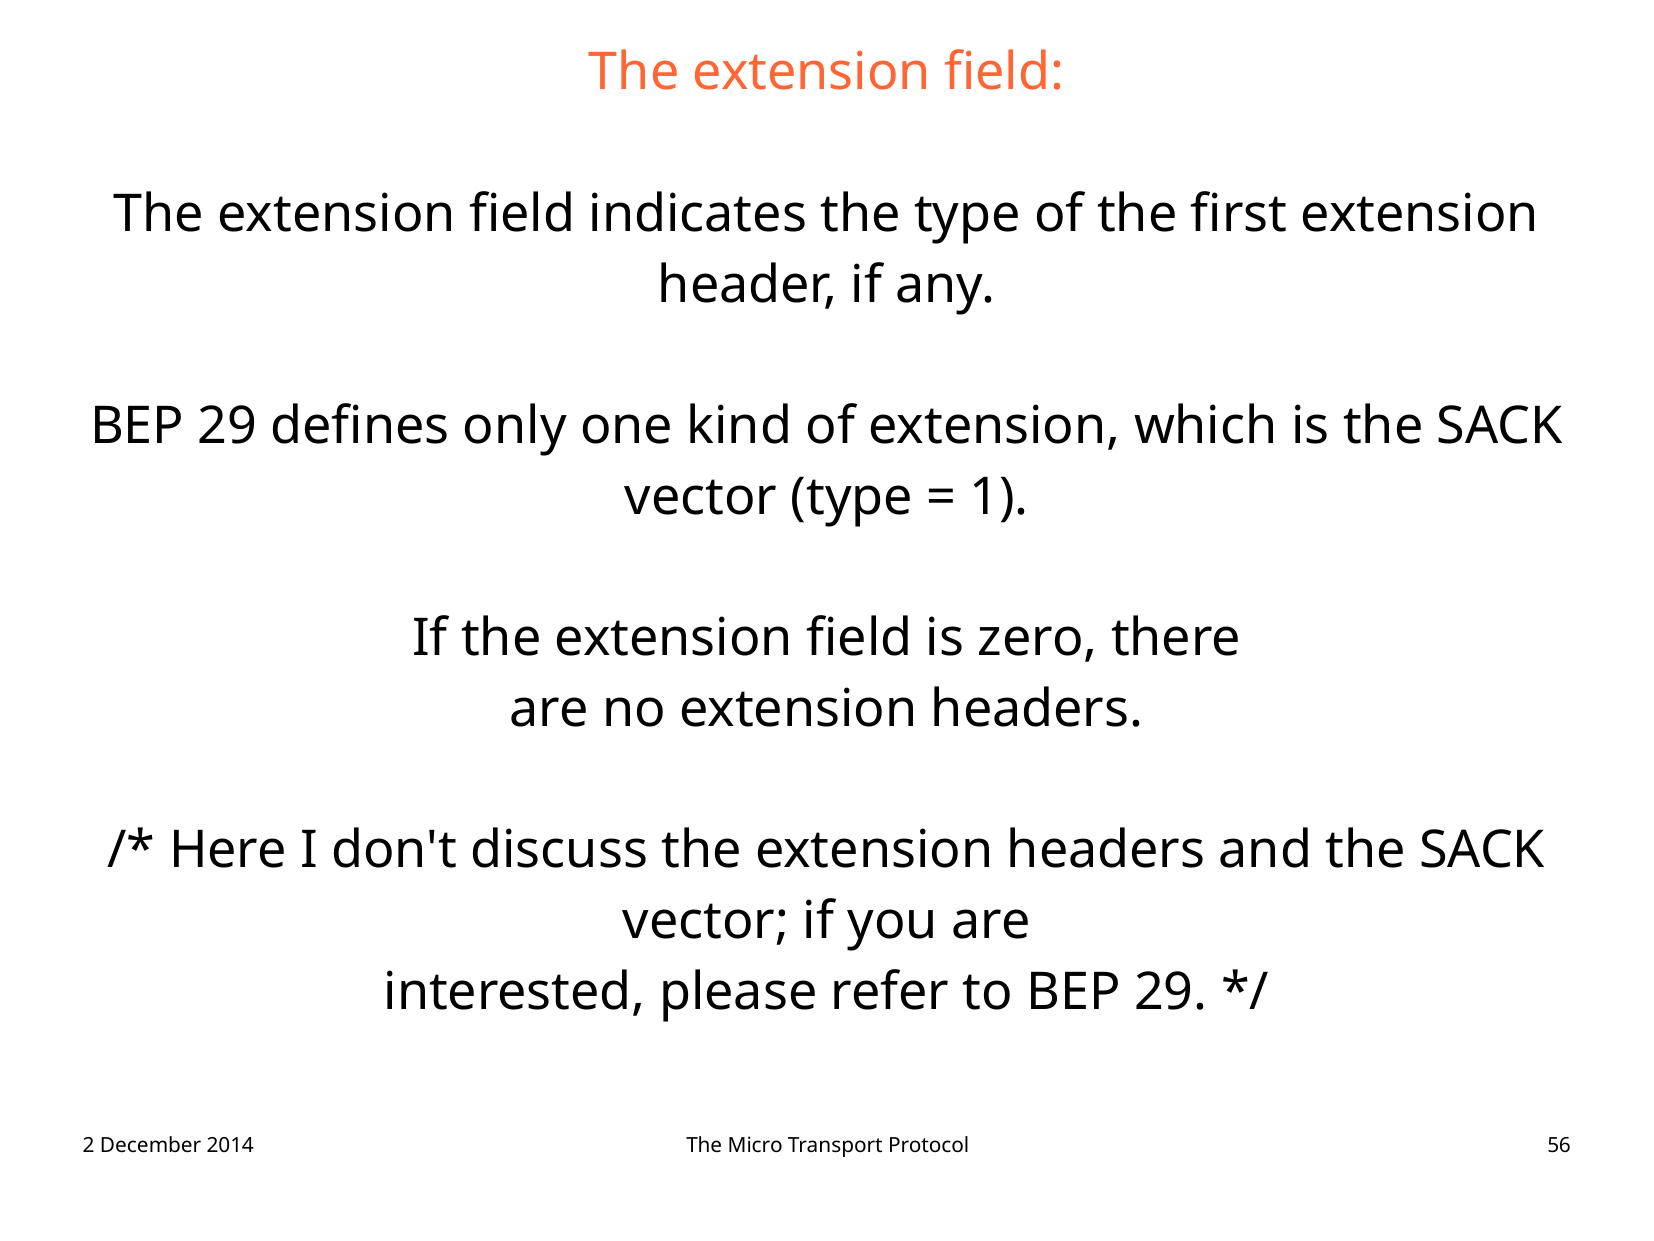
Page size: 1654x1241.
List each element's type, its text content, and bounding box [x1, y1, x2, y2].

subtitle The extension field: The extension field indicates the type of the first extension header, if any. BEP 29 defines only one kind of extension, which is the SACK vector (type = 1). If the extension field is zero, there are no extension headers. /* Here I don't discuss the extension headers and the SACK vector; if you are interested, please refer to BEP 29. */ [82, 49, 1571, 1010]
